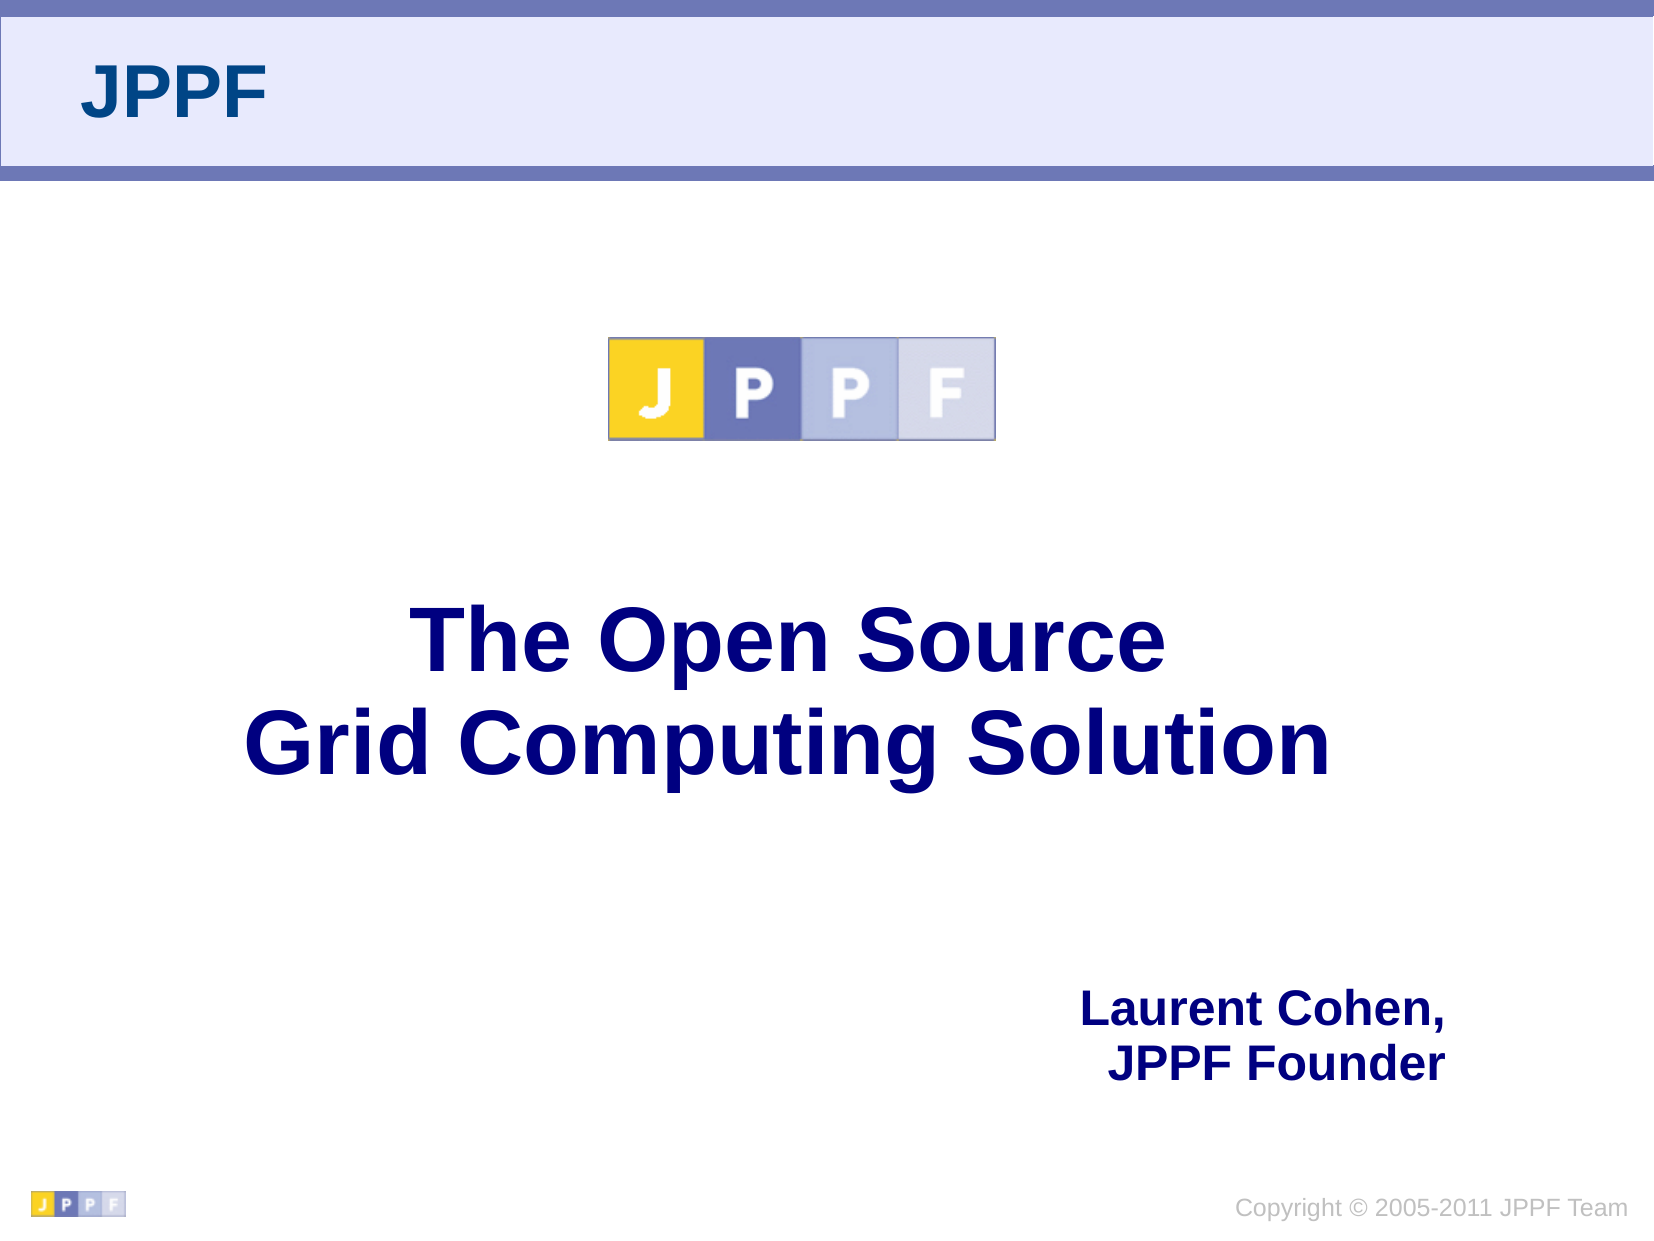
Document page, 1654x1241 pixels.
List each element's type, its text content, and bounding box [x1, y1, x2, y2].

text_box The Open Source Grid Computing Solution [106, 581, 1471, 802]
picture [0, 181, 1654, 1241]
text_box Laurent Cohen, JPPF Founder [1064, 972, 1461, 1102]
title JPPF [0, 16, 1653, 167]
